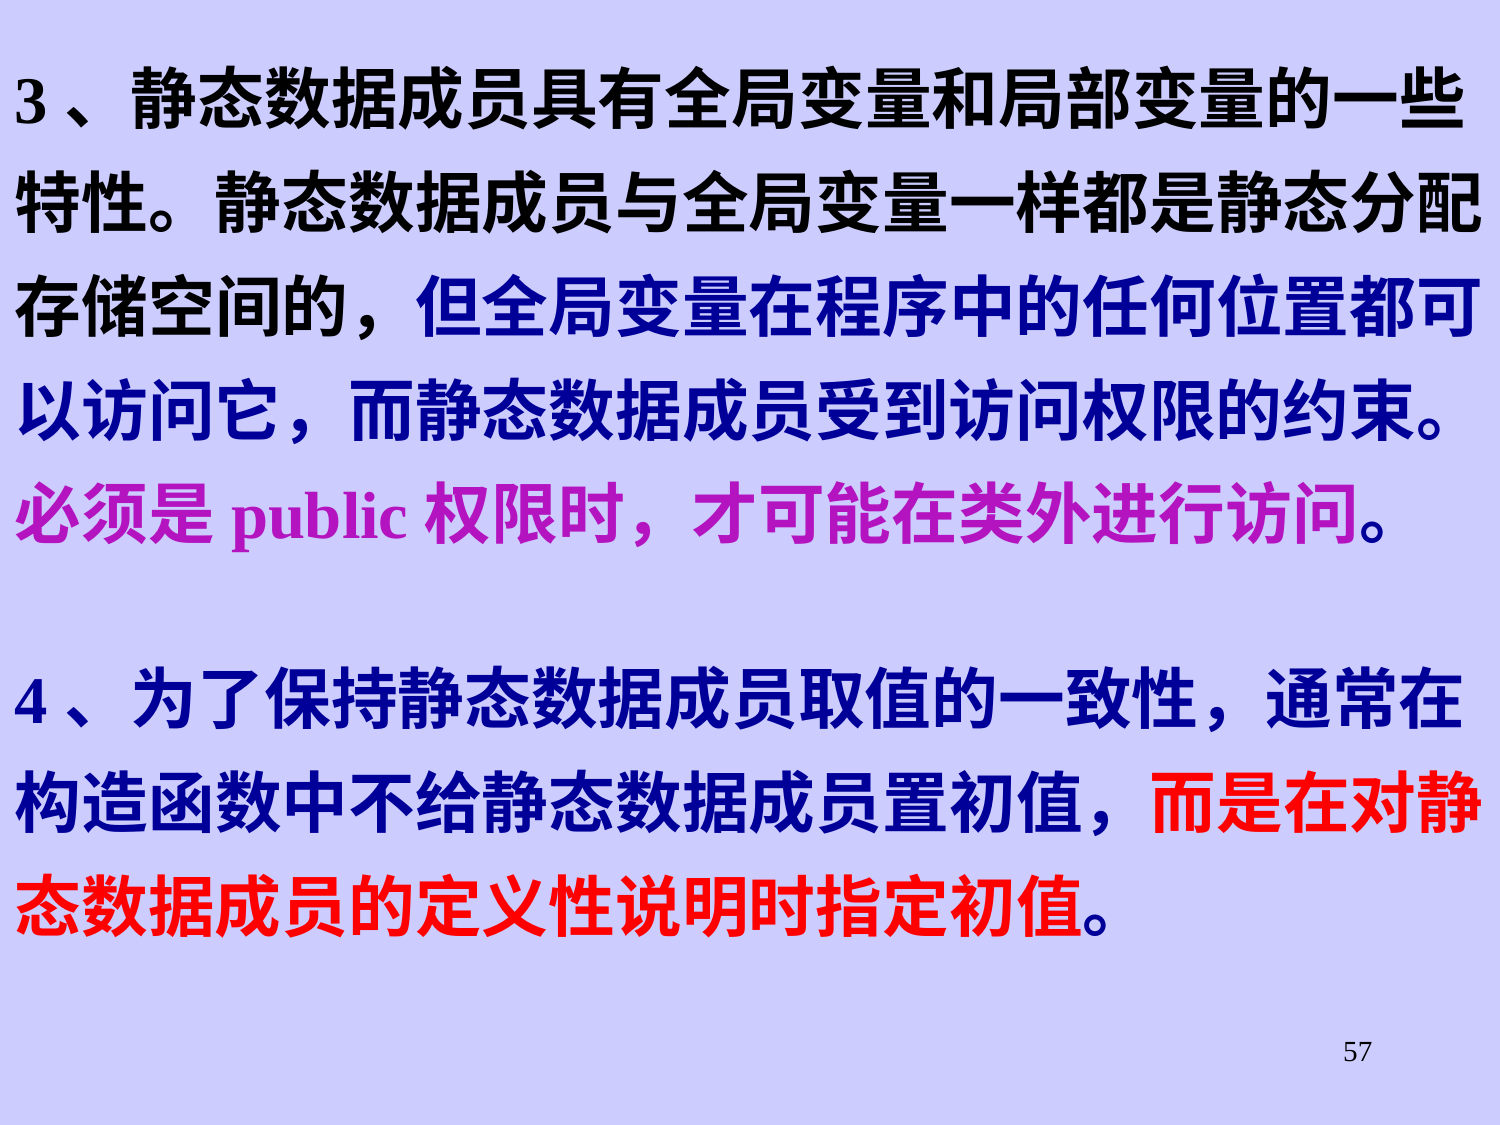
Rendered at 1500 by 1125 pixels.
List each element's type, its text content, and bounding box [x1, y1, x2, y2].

text_box 3、静态数据成员具有全局变量和局部变量的一些特性。静态数据成员与全局变量一样都是静态分配存储空间的，但全局变量在程序中的任何位置都可以访问它，而静态数据成员受到访问权限的约束。必须是public权限时，才可能在类外进行访问。 [0, 24, 1500, 561]
text_box <编号> [1074, 1025, 1388, 1101]
text_box 4、为了保持静态数据成员取值的一致性，通常在构造函数中不给静态数据成员置初值，而是在对静态数据成员的定义性说明时指定初值。 [0, 624, 1500, 953]
